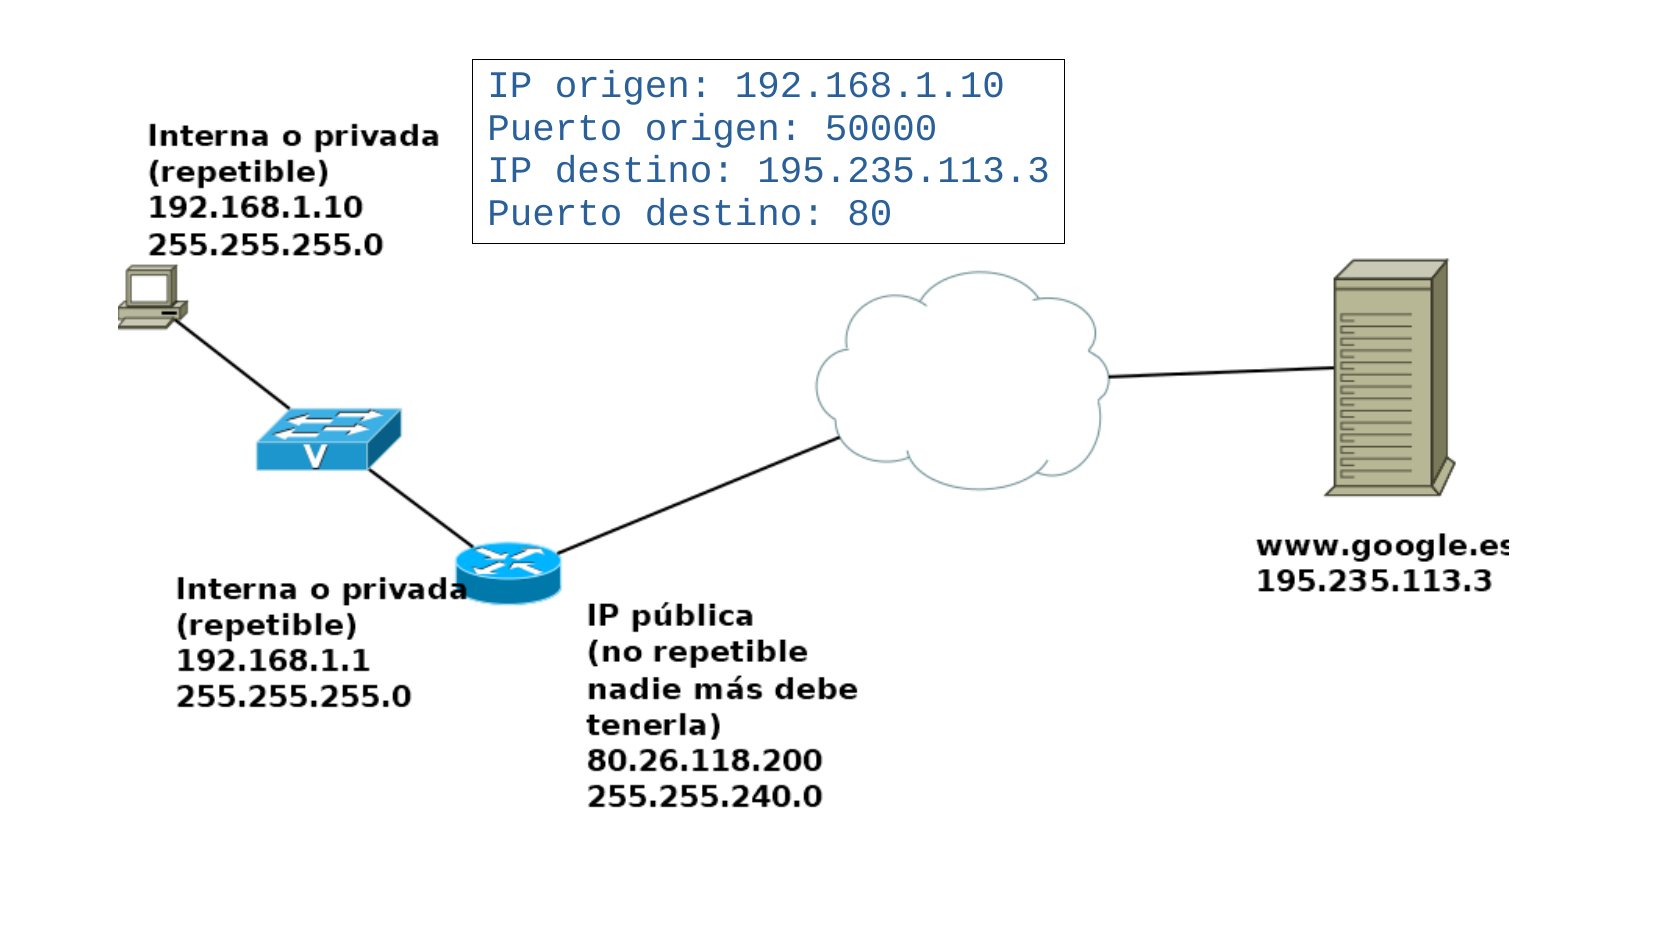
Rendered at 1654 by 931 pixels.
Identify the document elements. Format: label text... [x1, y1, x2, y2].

picture [118, 118, 1509, 815]
text_box IP origen: 192.168.1.10 Puerto origen: 50000 IP destino: 195.235.113.3 Puerto destino: 80 [472, 59, 1065, 244]
